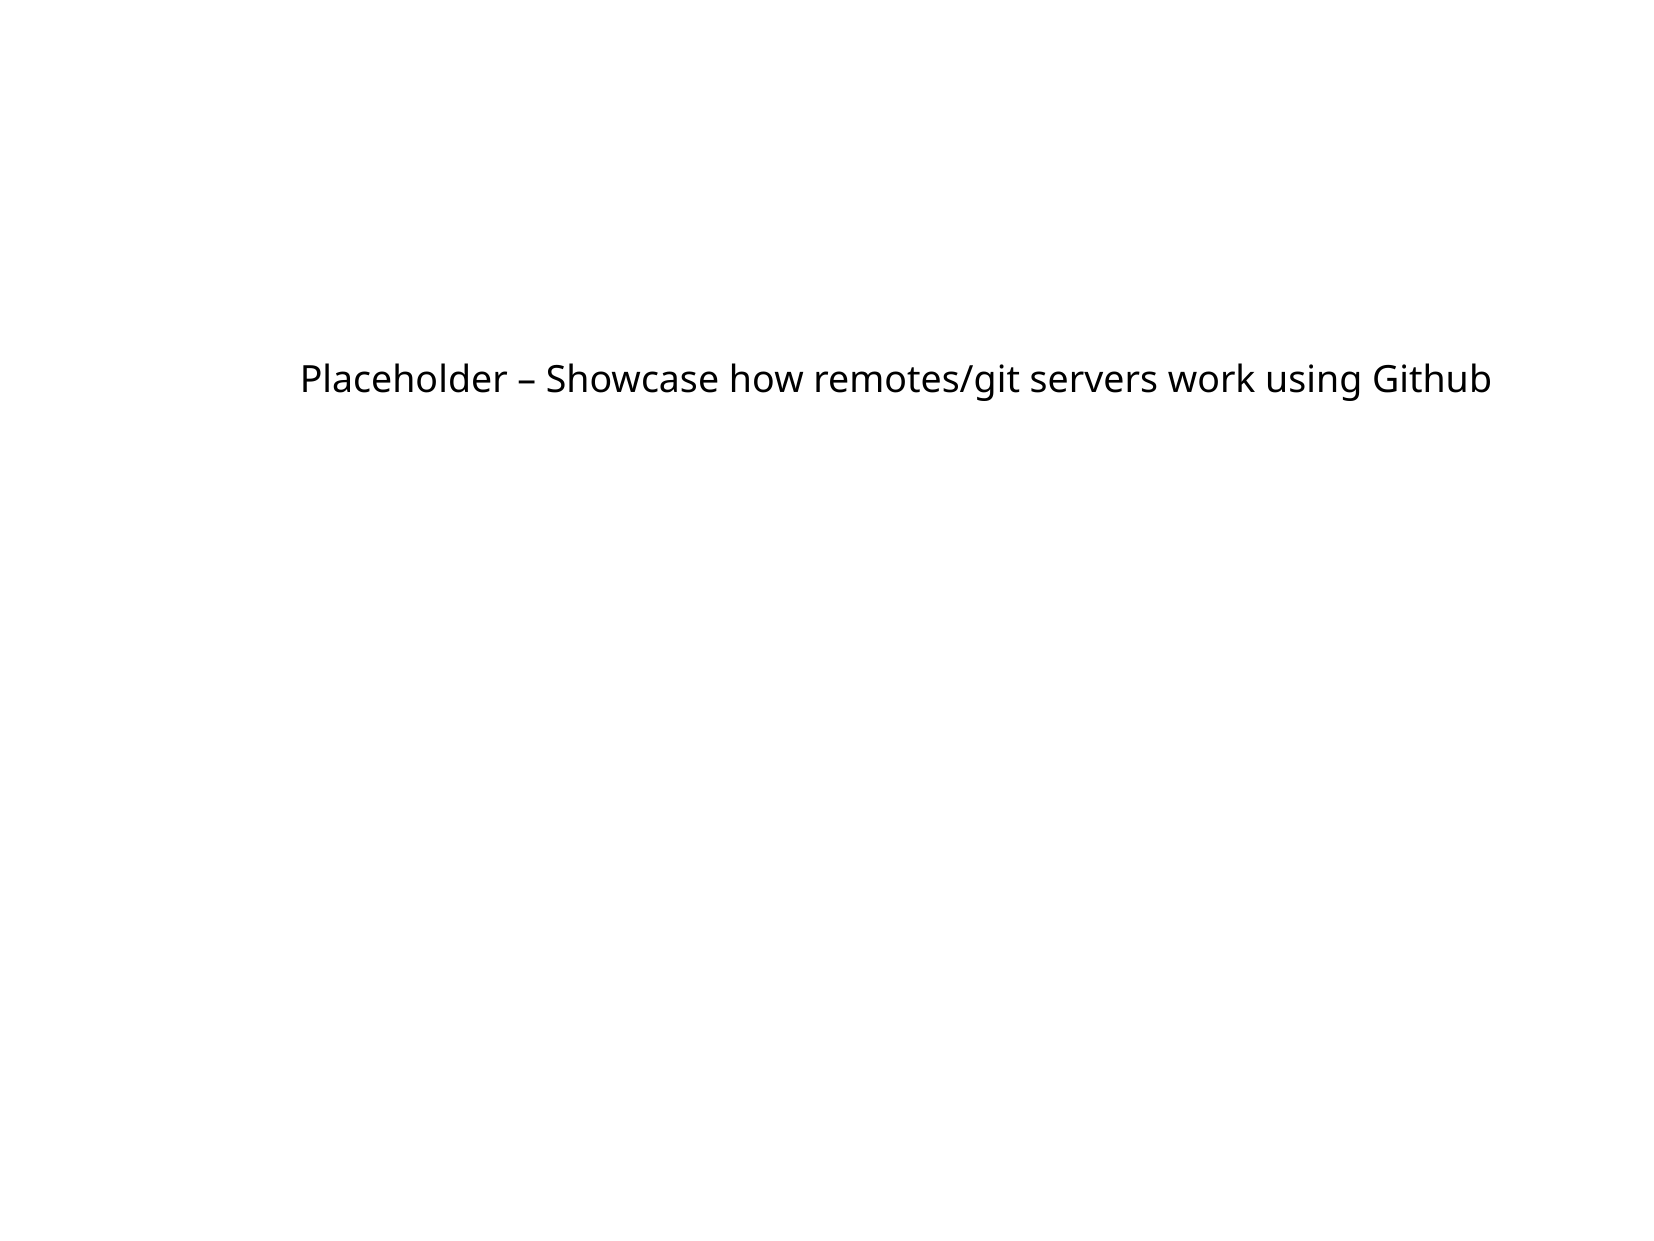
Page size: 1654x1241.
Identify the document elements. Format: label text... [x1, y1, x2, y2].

text_box Placeholder – Showcase how remotes/git servers work using Github [285, 345, 1546, 411]
